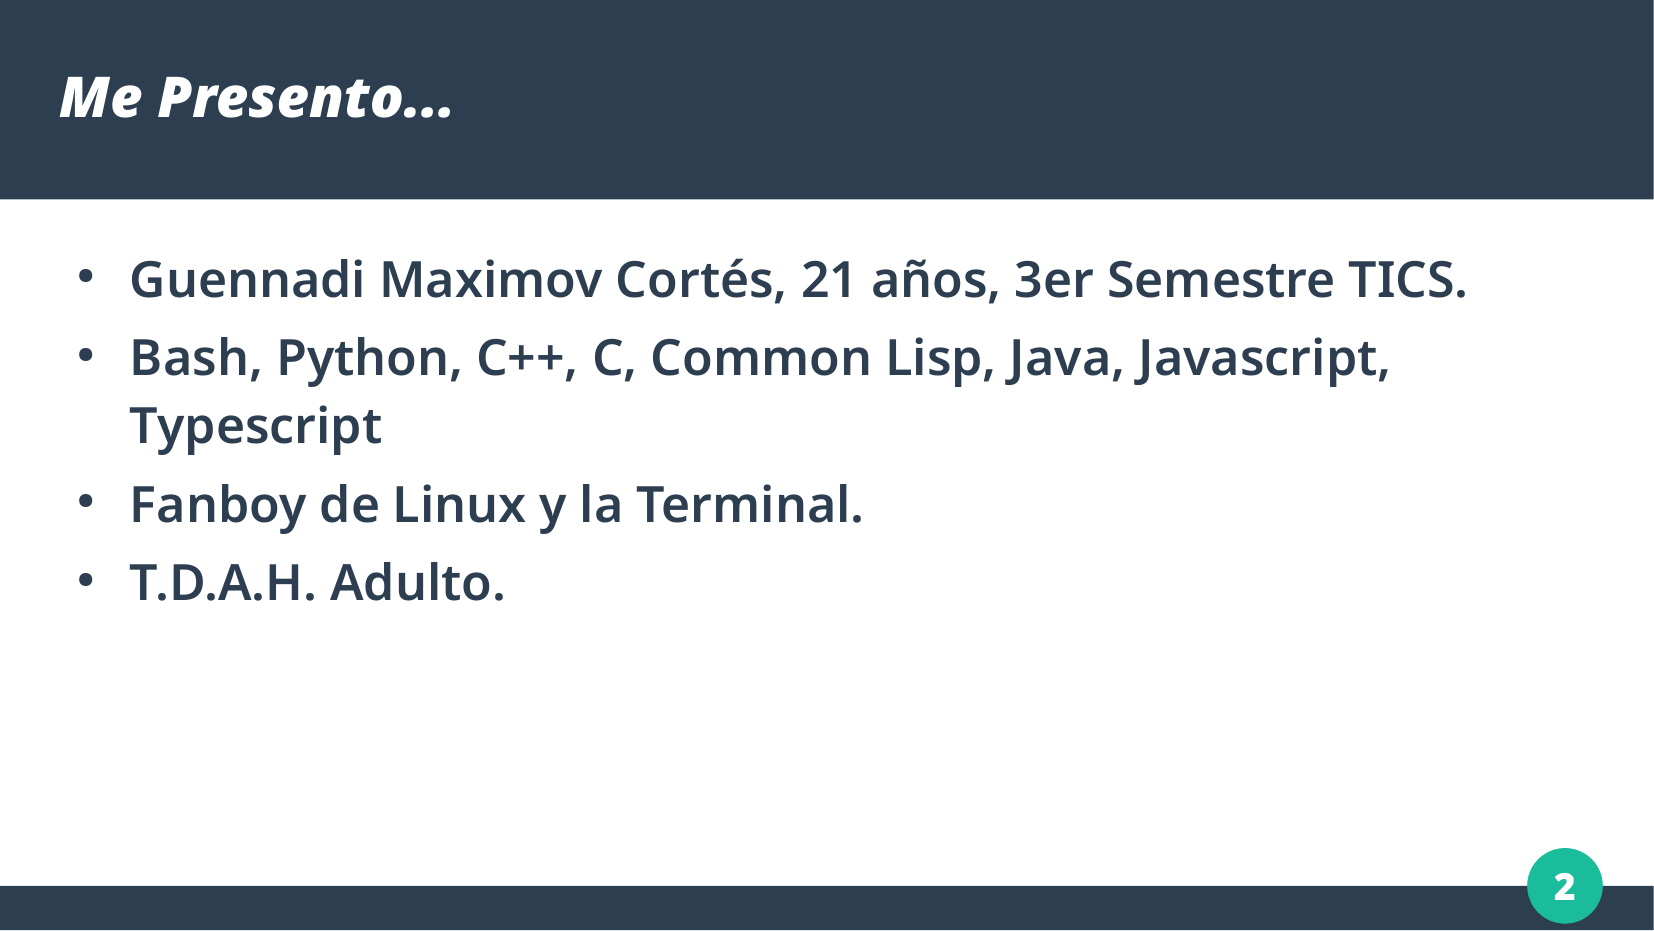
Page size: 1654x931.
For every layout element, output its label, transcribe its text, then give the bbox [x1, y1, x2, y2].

list Guennadi Maximov Cortés, 21 años, 3er Semestre TICS. Bash, Python, C++, C, Common Lisp, Java, Javascript, Typescript Fanboy de Linux y la Terminal. T.D.A.H. Adulto. [59, 243, 1595, 864]
title Me Presento... [59, 37, 1595, 156]
